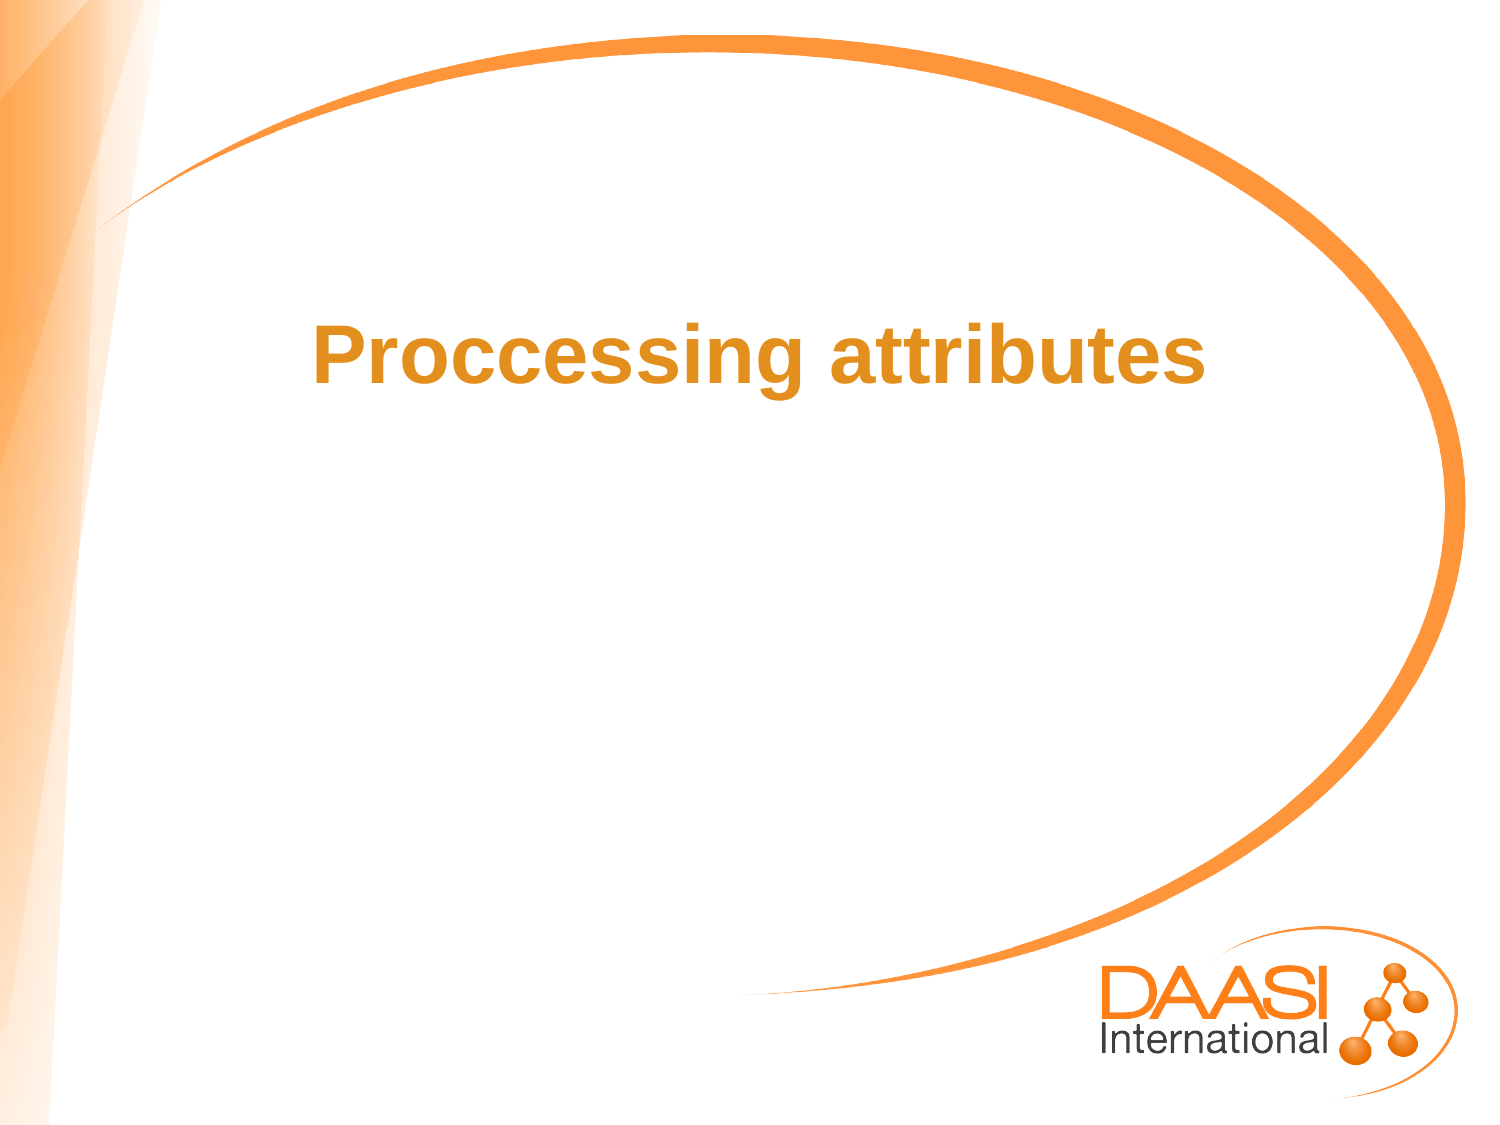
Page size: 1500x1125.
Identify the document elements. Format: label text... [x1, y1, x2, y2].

title Proccessing attributes [197, 261, 1323, 449]
picture [0, 35, 1500, 1099]
